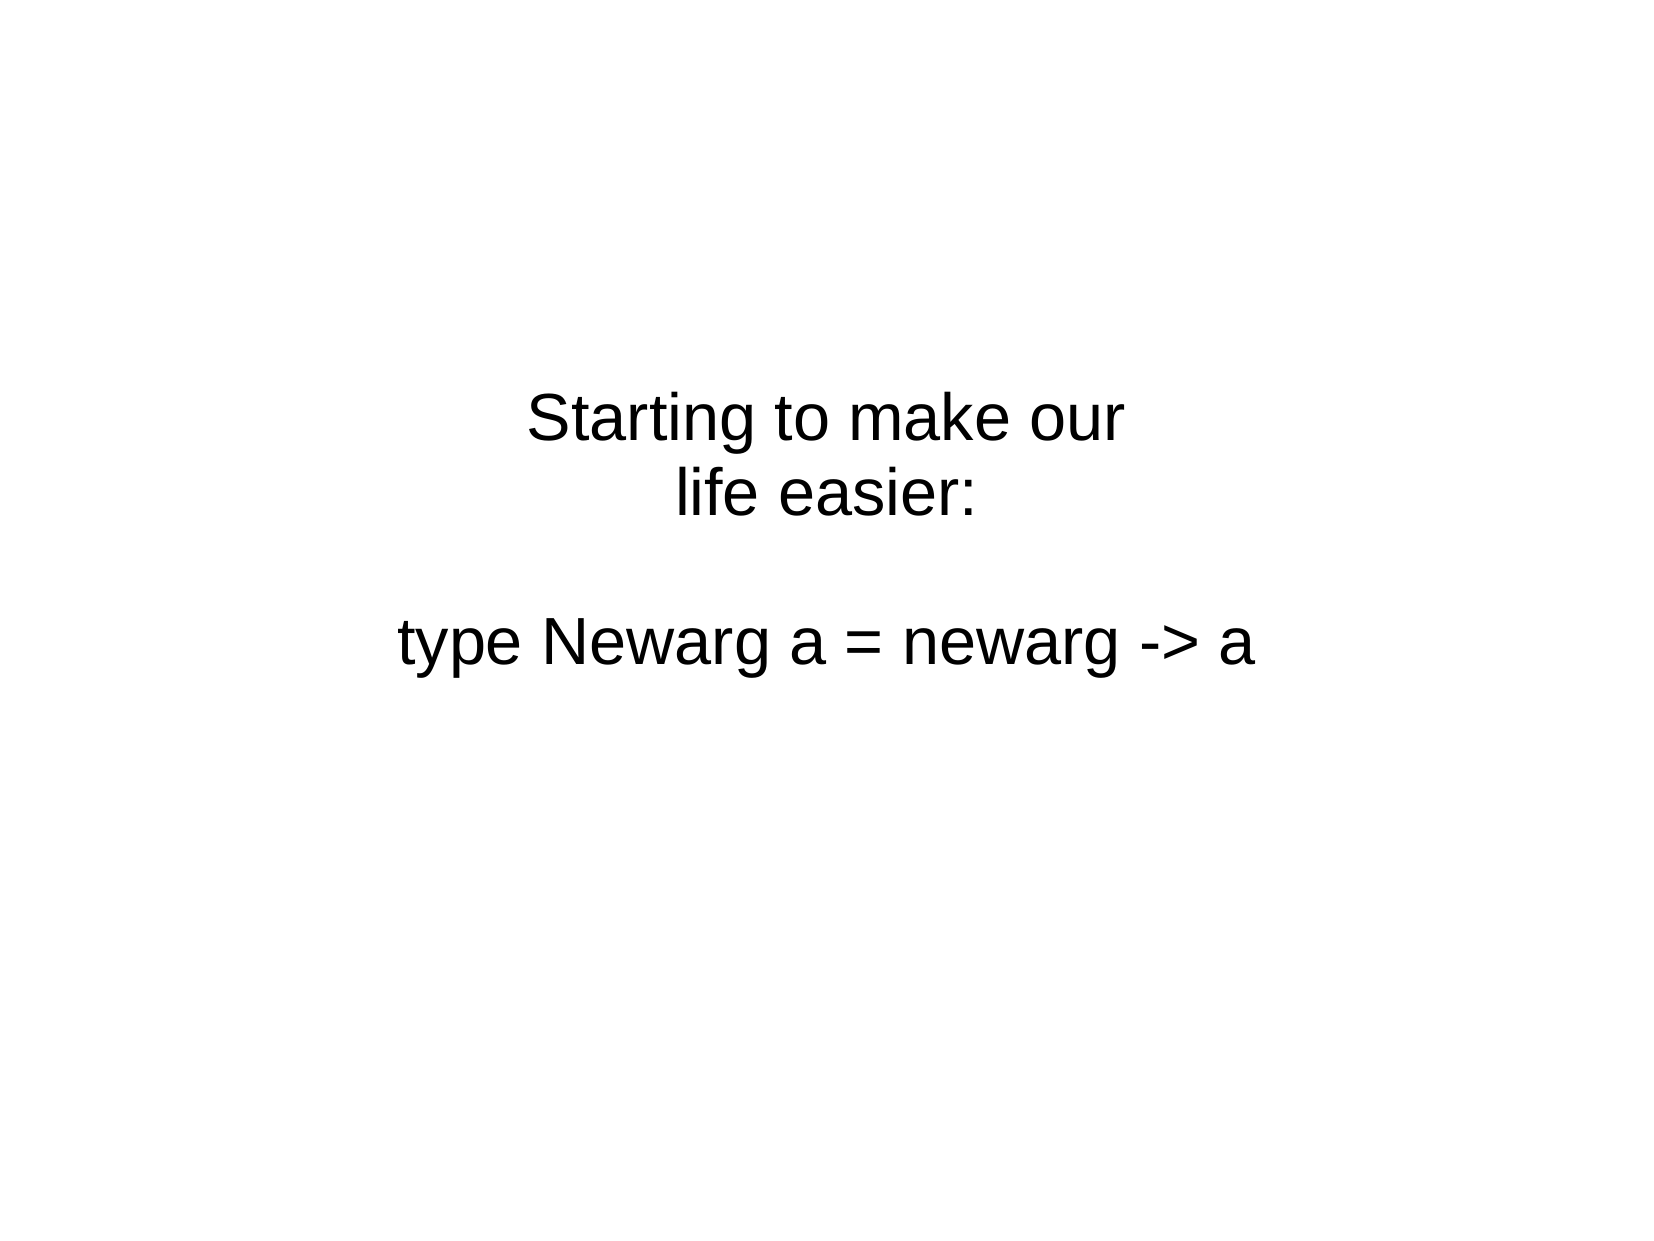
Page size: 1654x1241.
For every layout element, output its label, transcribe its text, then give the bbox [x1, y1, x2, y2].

subtitle Starting to make our life easier: type Newarg a = newarg -> a [82, 49, 1571, 1010]
